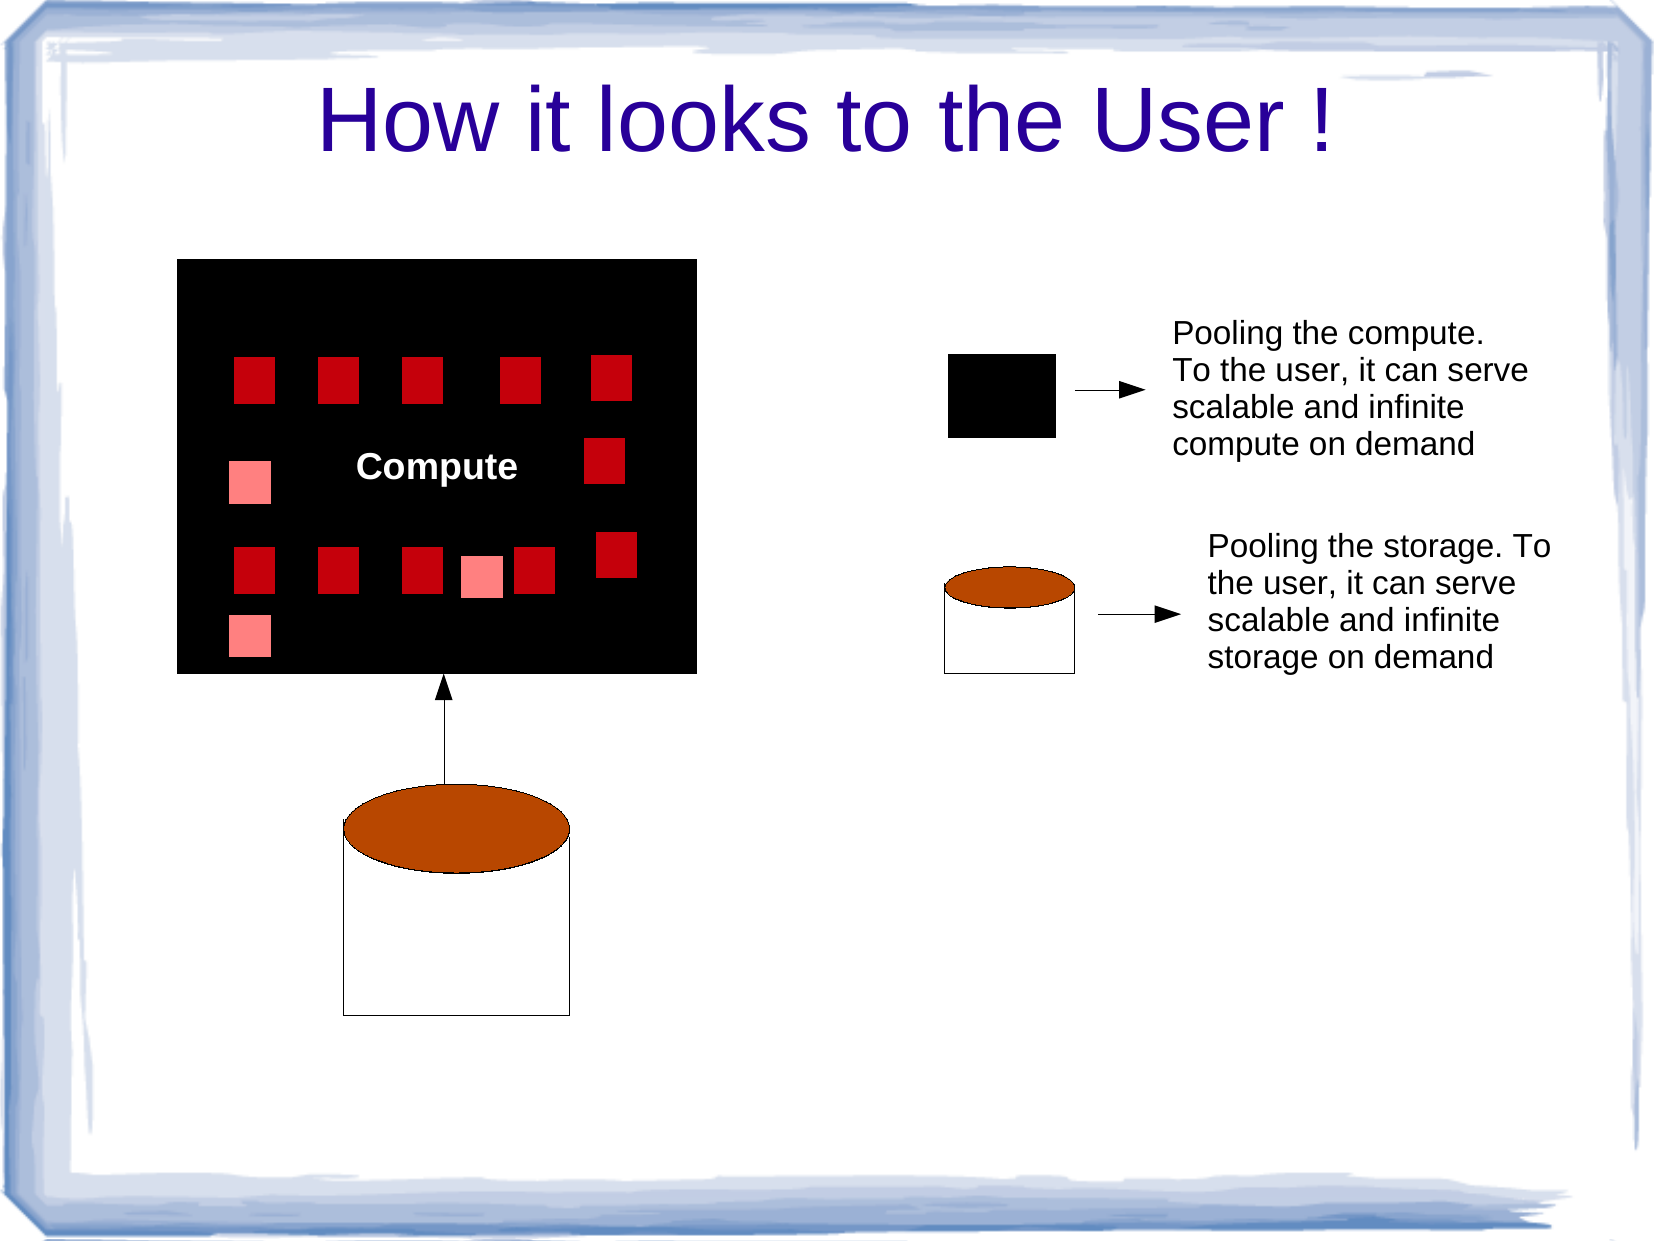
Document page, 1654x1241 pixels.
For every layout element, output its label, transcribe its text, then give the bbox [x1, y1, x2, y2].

text_box [948, 354, 1056, 438]
text_box [401, 356, 444, 405]
text_box [228, 614, 272, 658]
text_box [513, 546, 556, 595]
text_box [945, 566, 1075, 609]
text_box Pooling the storage. To the user, it can serve scalable and infinite storage on demand [1192, 520, 1583, 684]
text_box [401, 546, 444, 595]
text_box [590, 354, 633, 402]
text_box [317, 356, 360, 405]
text_box [233, 356, 276, 405]
picture [0, 0, 1654, 1241]
text_box [499, 356, 542, 405]
title How it looks to the User ! [82, 49, 1571, 189]
text_box Pooling the compute. To the user, it can serve scalable and infinite compute on demand [1157, 307, 1548, 471]
text_box [344, 784, 570, 874]
text_box Compute [177, 259, 697, 674]
text_box [460, 555, 504, 599]
text_box [233, 546, 276, 595]
text_box [595, 531, 638, 579]
text_box [228, 460, 272, 505]
text_box [583, 437, 626, 485]
text_box [317, 546, 360, 595]
